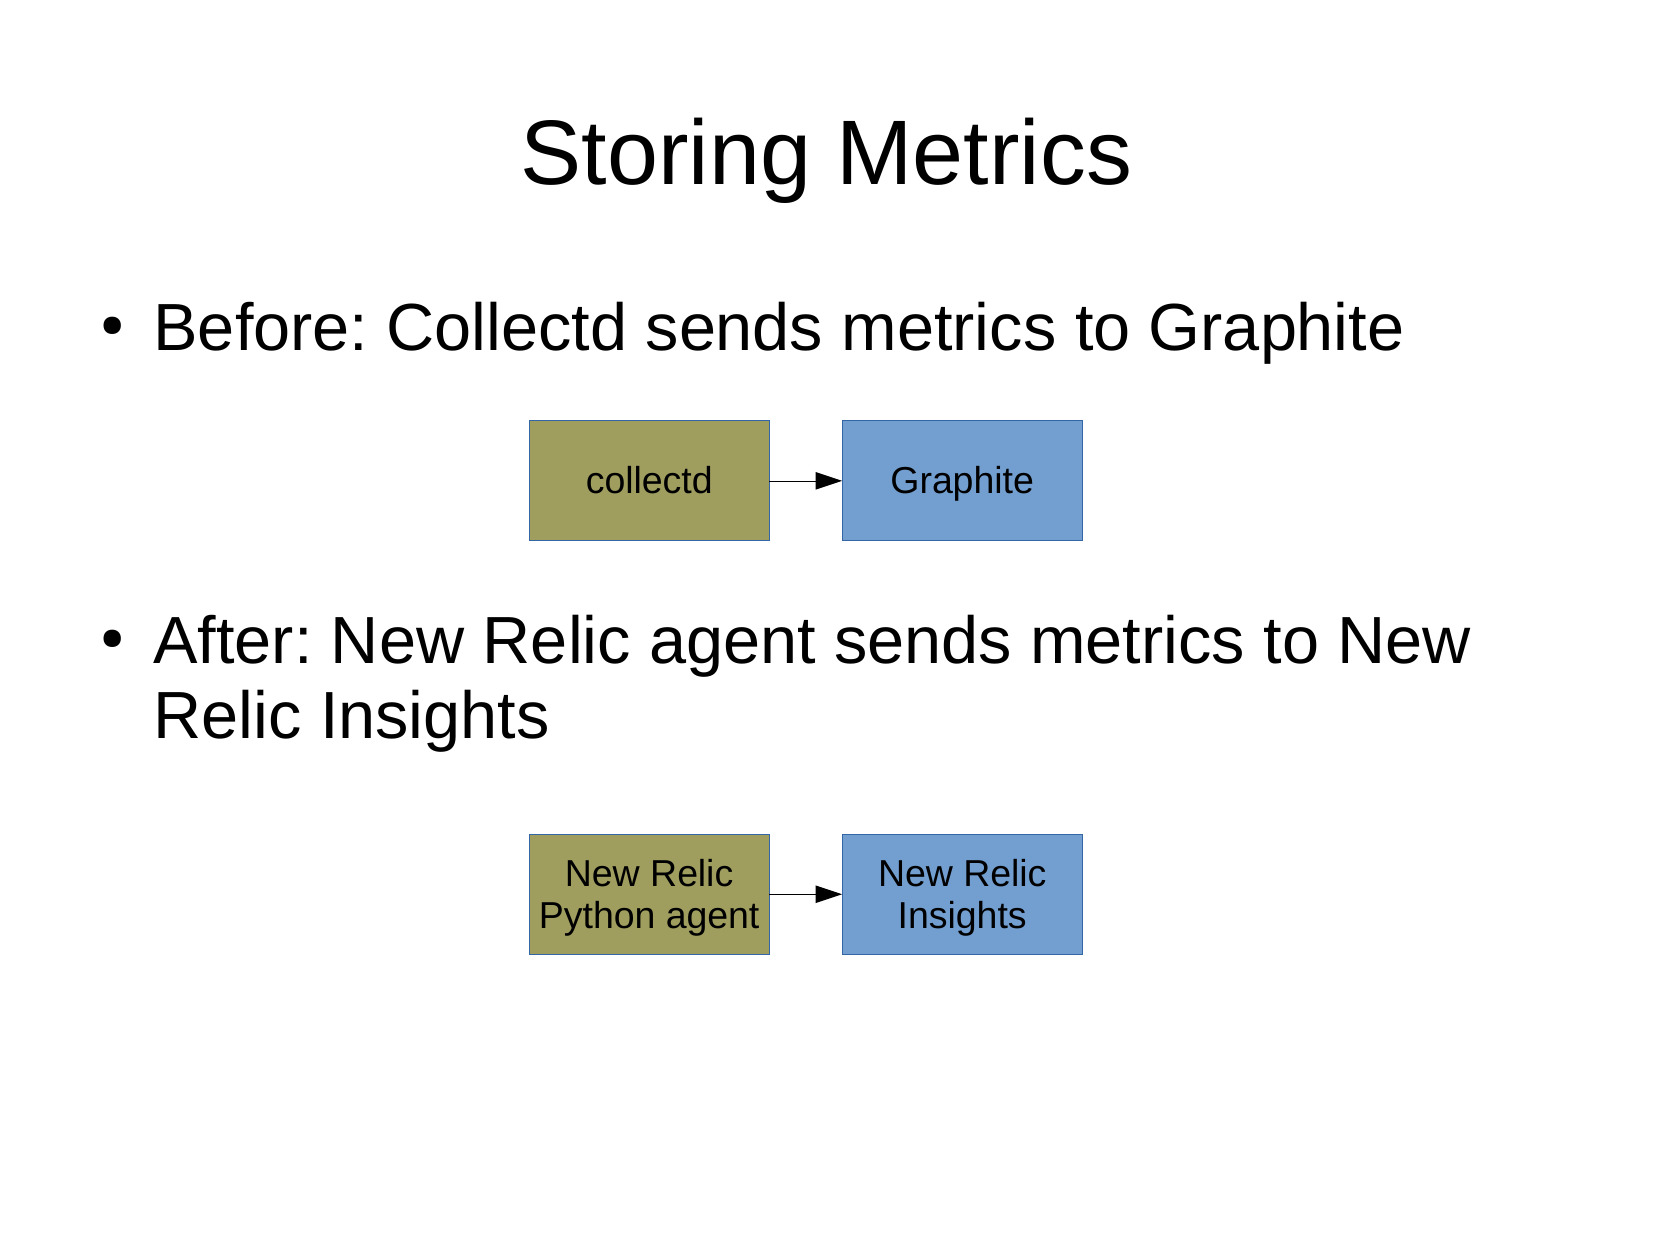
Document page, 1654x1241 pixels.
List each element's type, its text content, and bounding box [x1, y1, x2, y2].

text_box New Relic Python agent [529, 834, 770, 955]
text_box collectd [529, 420, 770, 541]
title Storing Metrics [82, 49, 1571, 257]
text_box New Relic Insights [842, 834, 1083, 955]
text_box Graphite [842, 420, 1083, 541]
list Before: Collectd sends metrics to Graphite After: New Relic agent sends metrics to New Relic Insights [82, 290, 1571, 1010]
